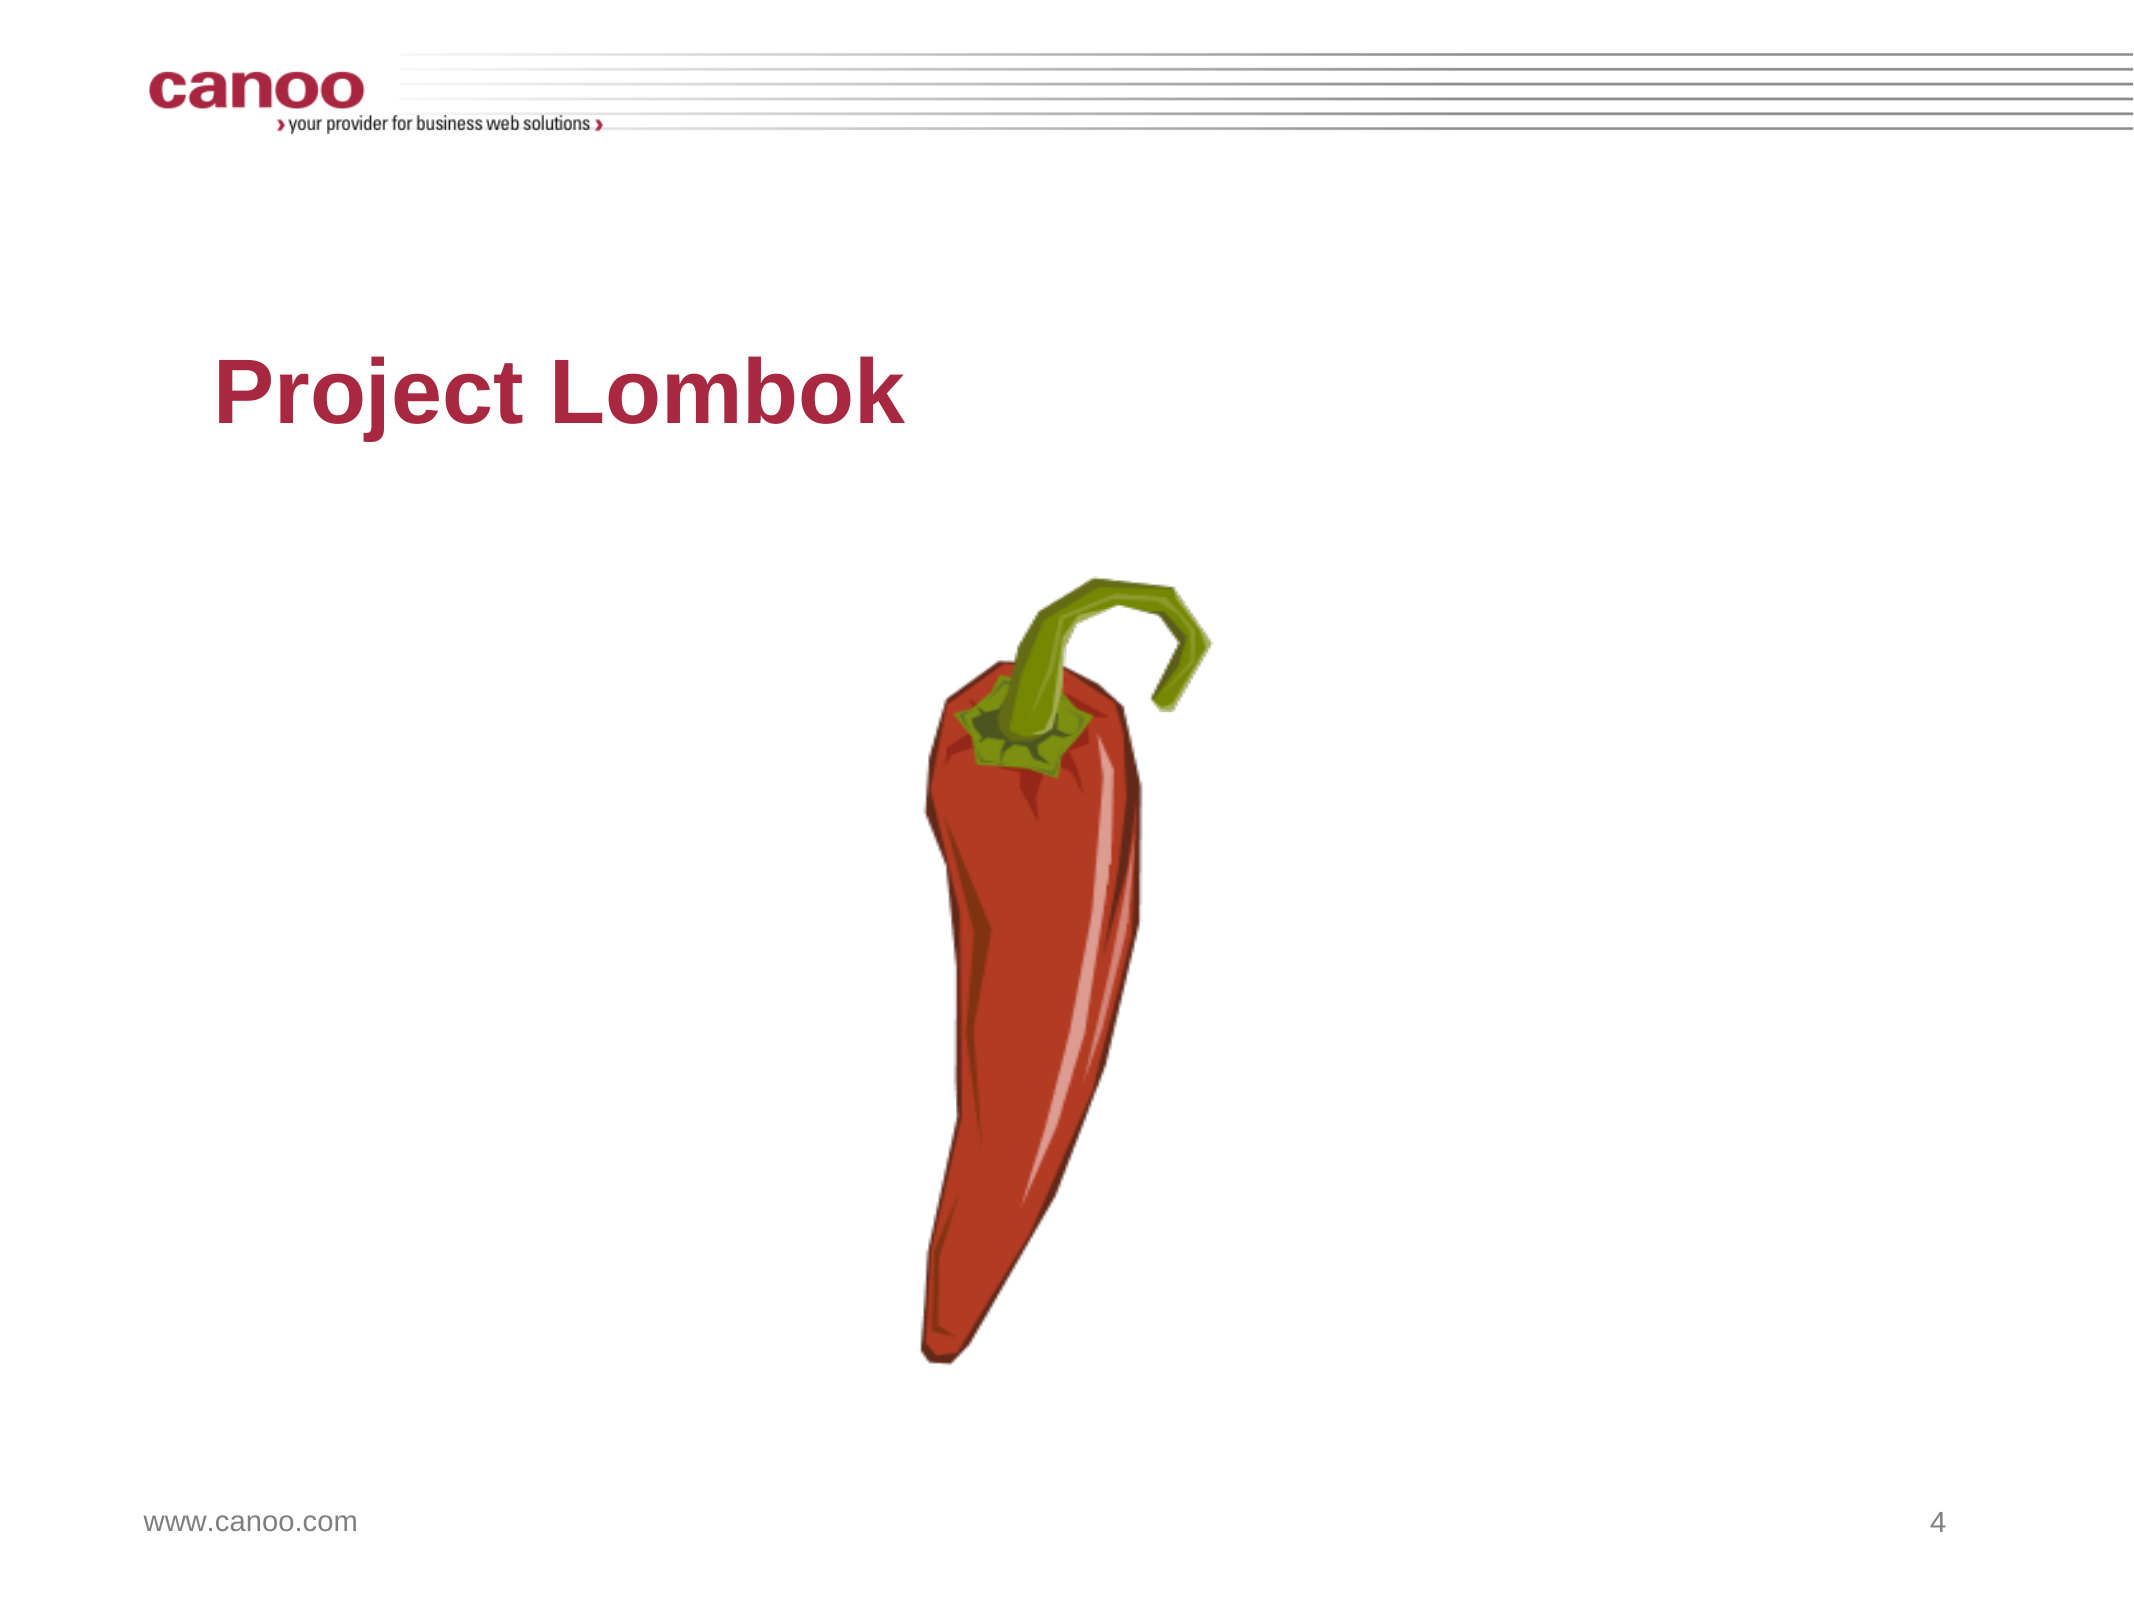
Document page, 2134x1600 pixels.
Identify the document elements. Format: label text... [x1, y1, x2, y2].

title Project Lombok [204, 220, 2020, 451]
picture [884, 559, 1249, 1384]
text_box <number> [1912, 1495, 1965, 1546]
picture [0, 21, 2134, 188]
